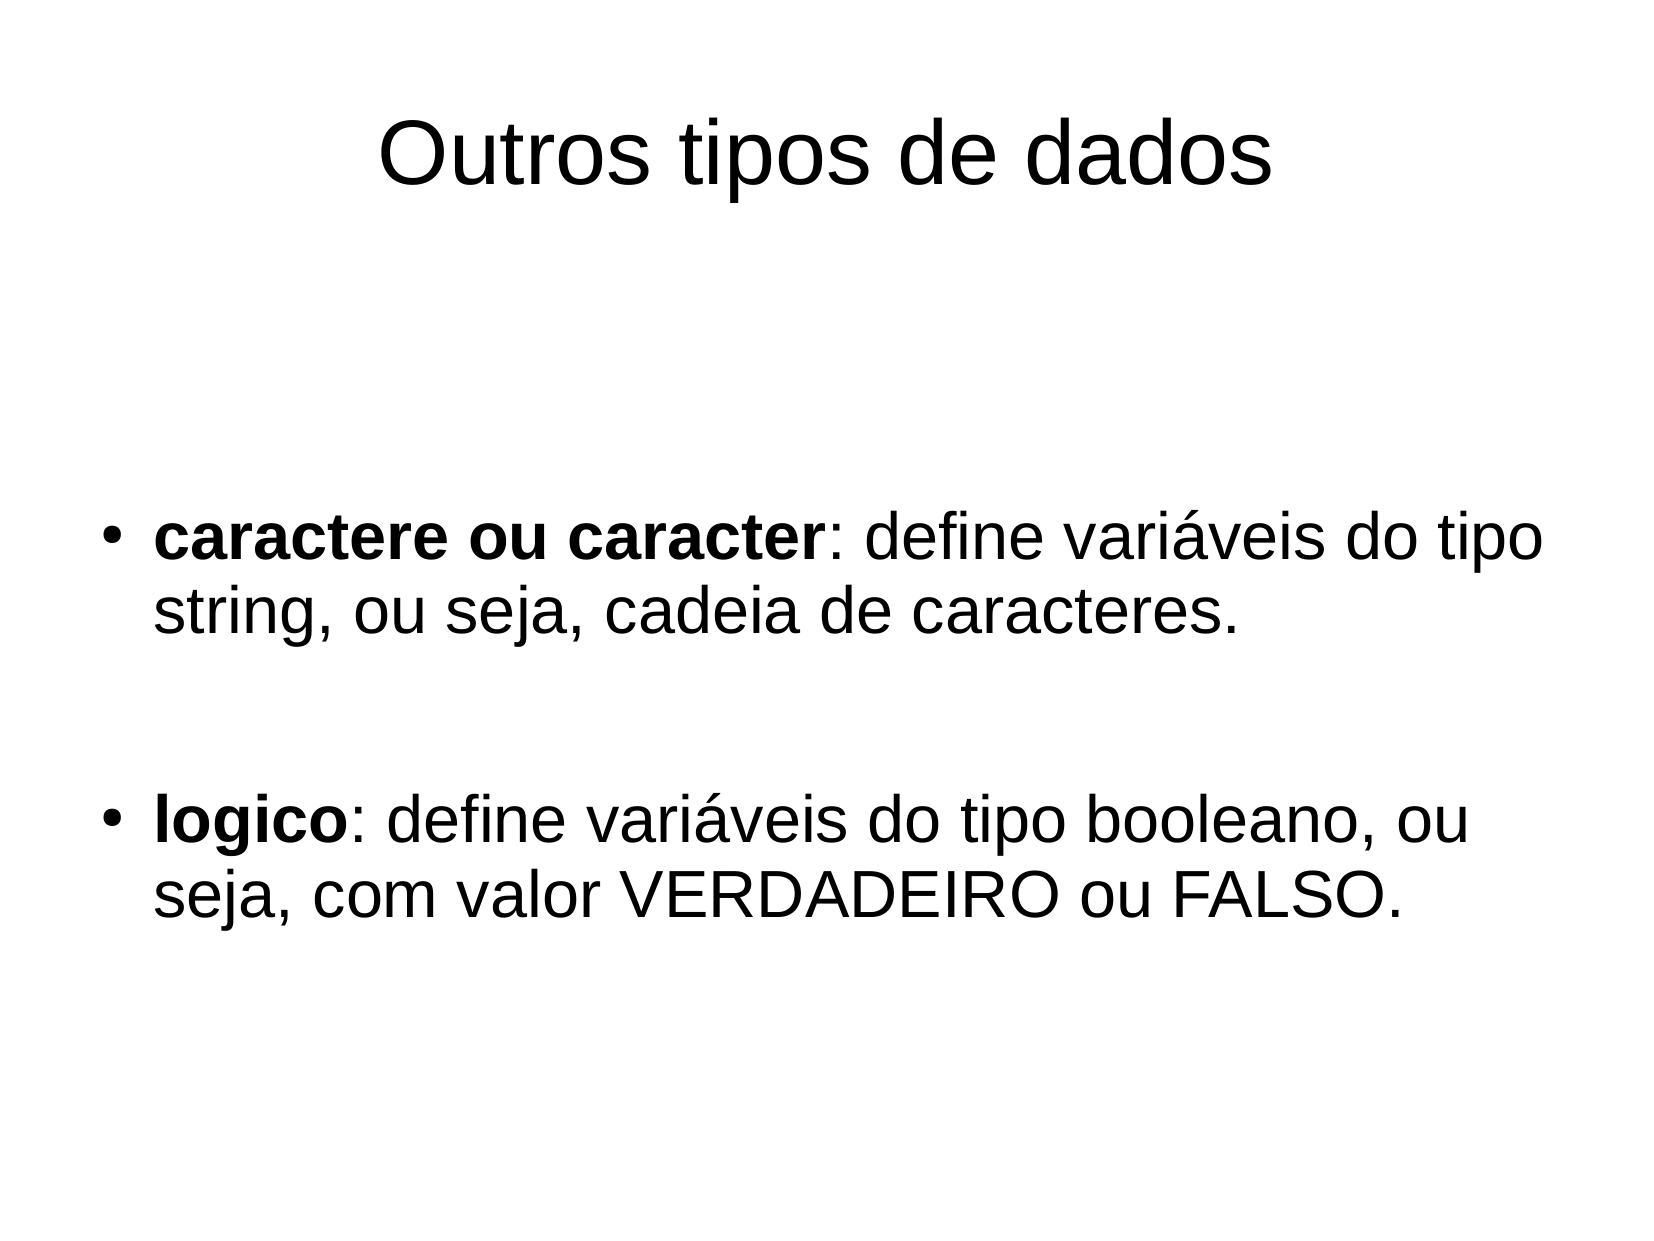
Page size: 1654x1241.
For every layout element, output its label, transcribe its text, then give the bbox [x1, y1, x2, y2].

list caractere ou caracter: define variáveis do tipo string, ou seja, cadeia de caracteres. logico: define variáveis do tipo booleano, ou seja, com valor VERDADEIRO ou FALSO. [82, 290, 1571, 1109]
title Outros tipos de dados [82, 49, 1571, 257]
